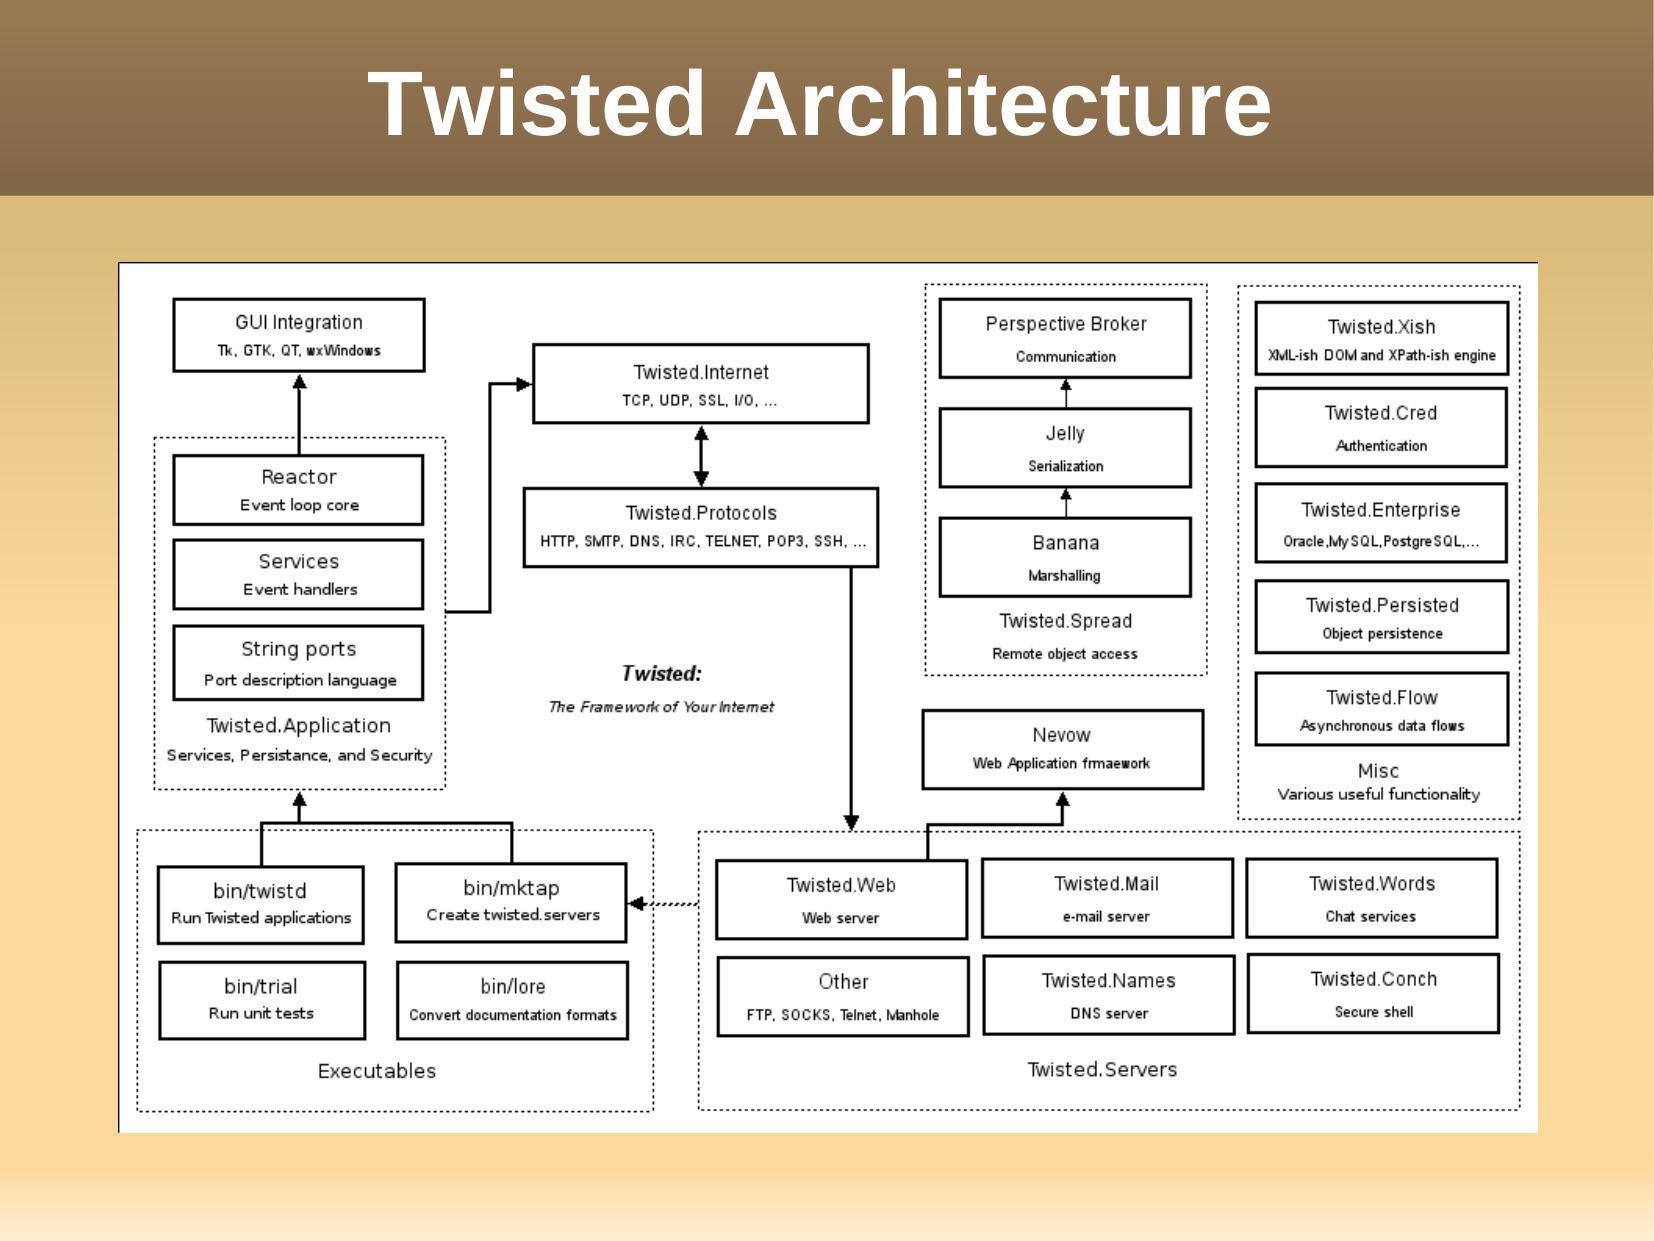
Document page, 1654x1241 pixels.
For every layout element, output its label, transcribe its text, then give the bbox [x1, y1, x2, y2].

title Twisted Architecture [76, 7, 1565, 200]
picture [0, 0, 1654, 1241]
